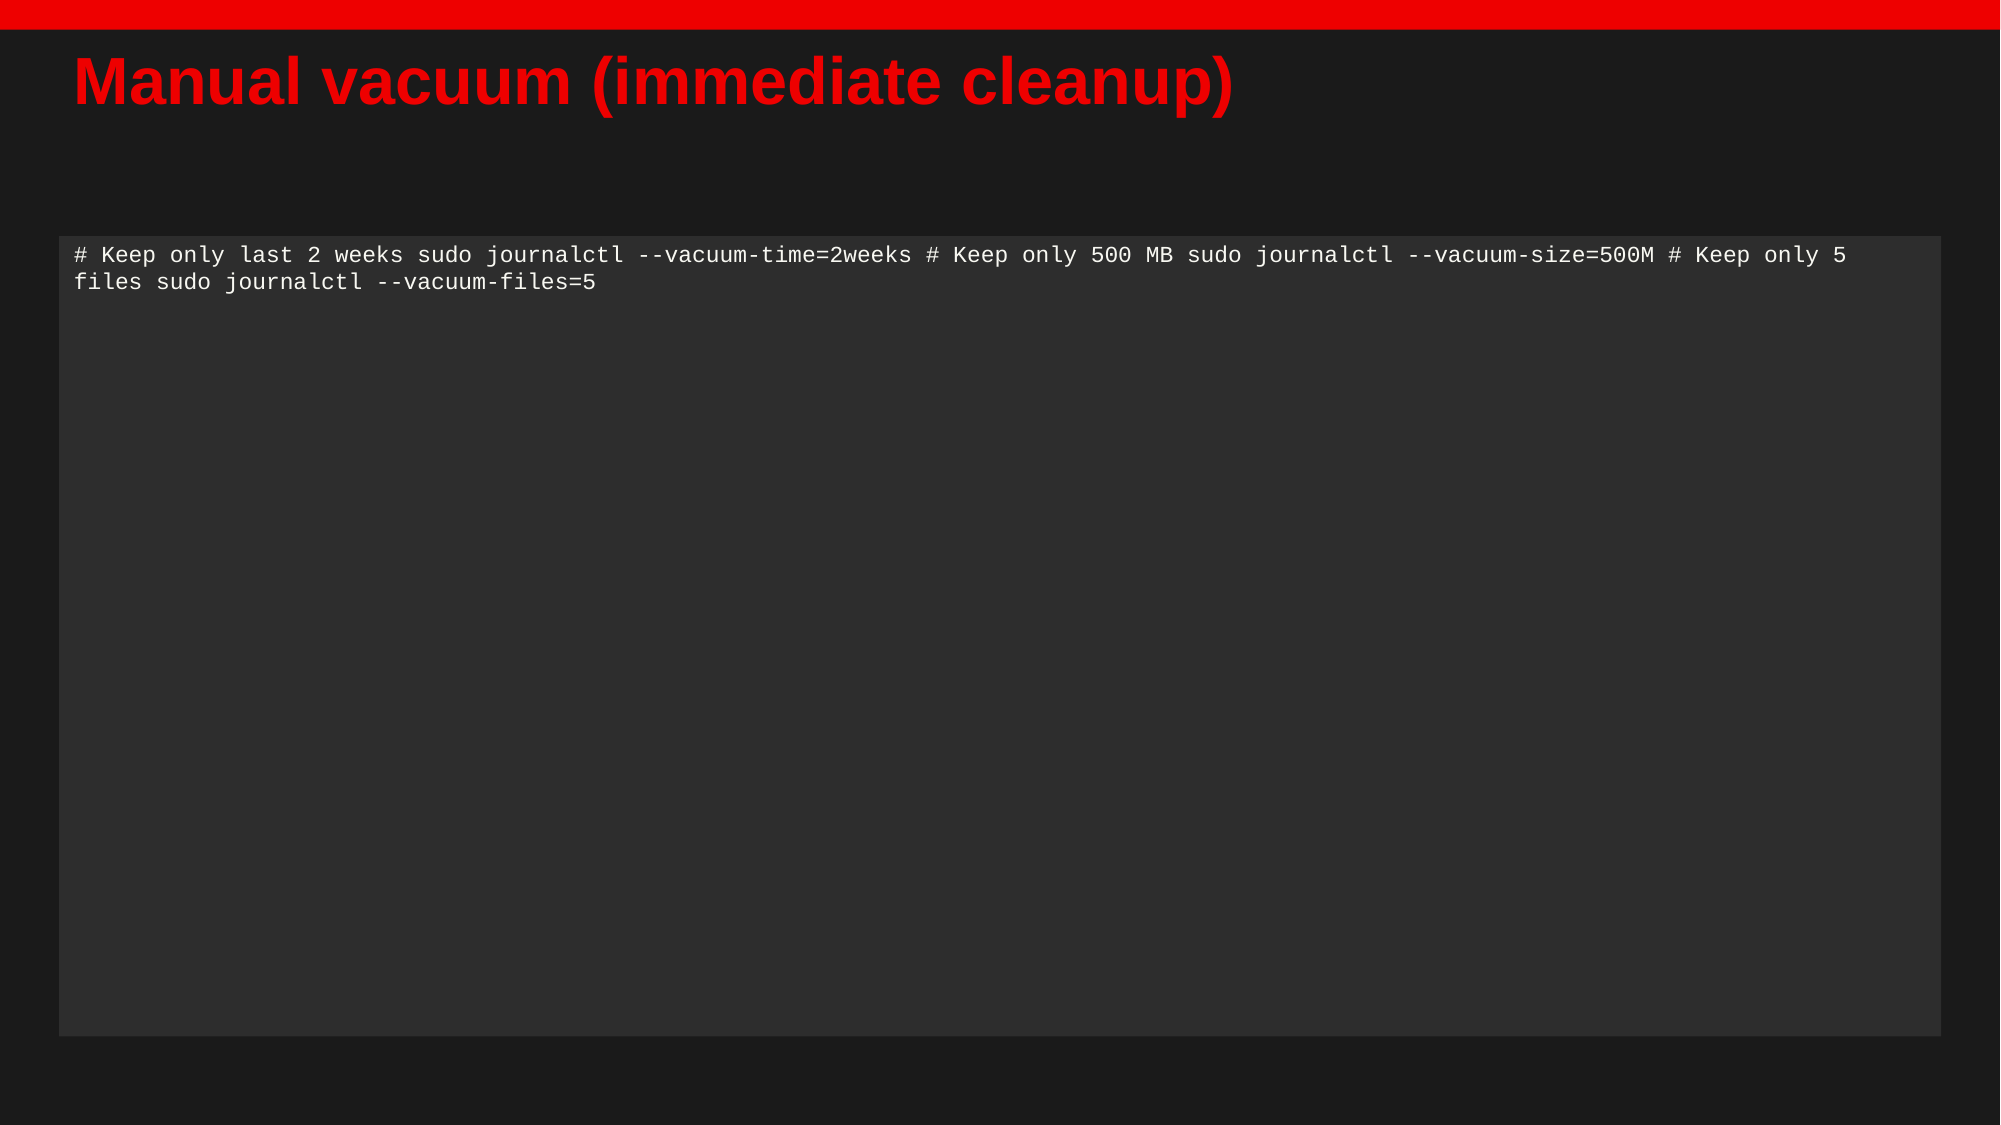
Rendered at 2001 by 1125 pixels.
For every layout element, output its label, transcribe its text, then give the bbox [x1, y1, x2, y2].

text_box [0, 0, 2001, 30]
text_box # Keep only last 2 weeks sudo journalctl --vacuum-time=2weeks # Keep only 500 MB sudo journalctl --vacuum-size=500M # Keep only 5 files sudo journalctl --vacuum-files=5 [59, 236, 1942, 1037]
text_box Manual vacuum (immediate cleanup) [59, 36, 1942, 208]
